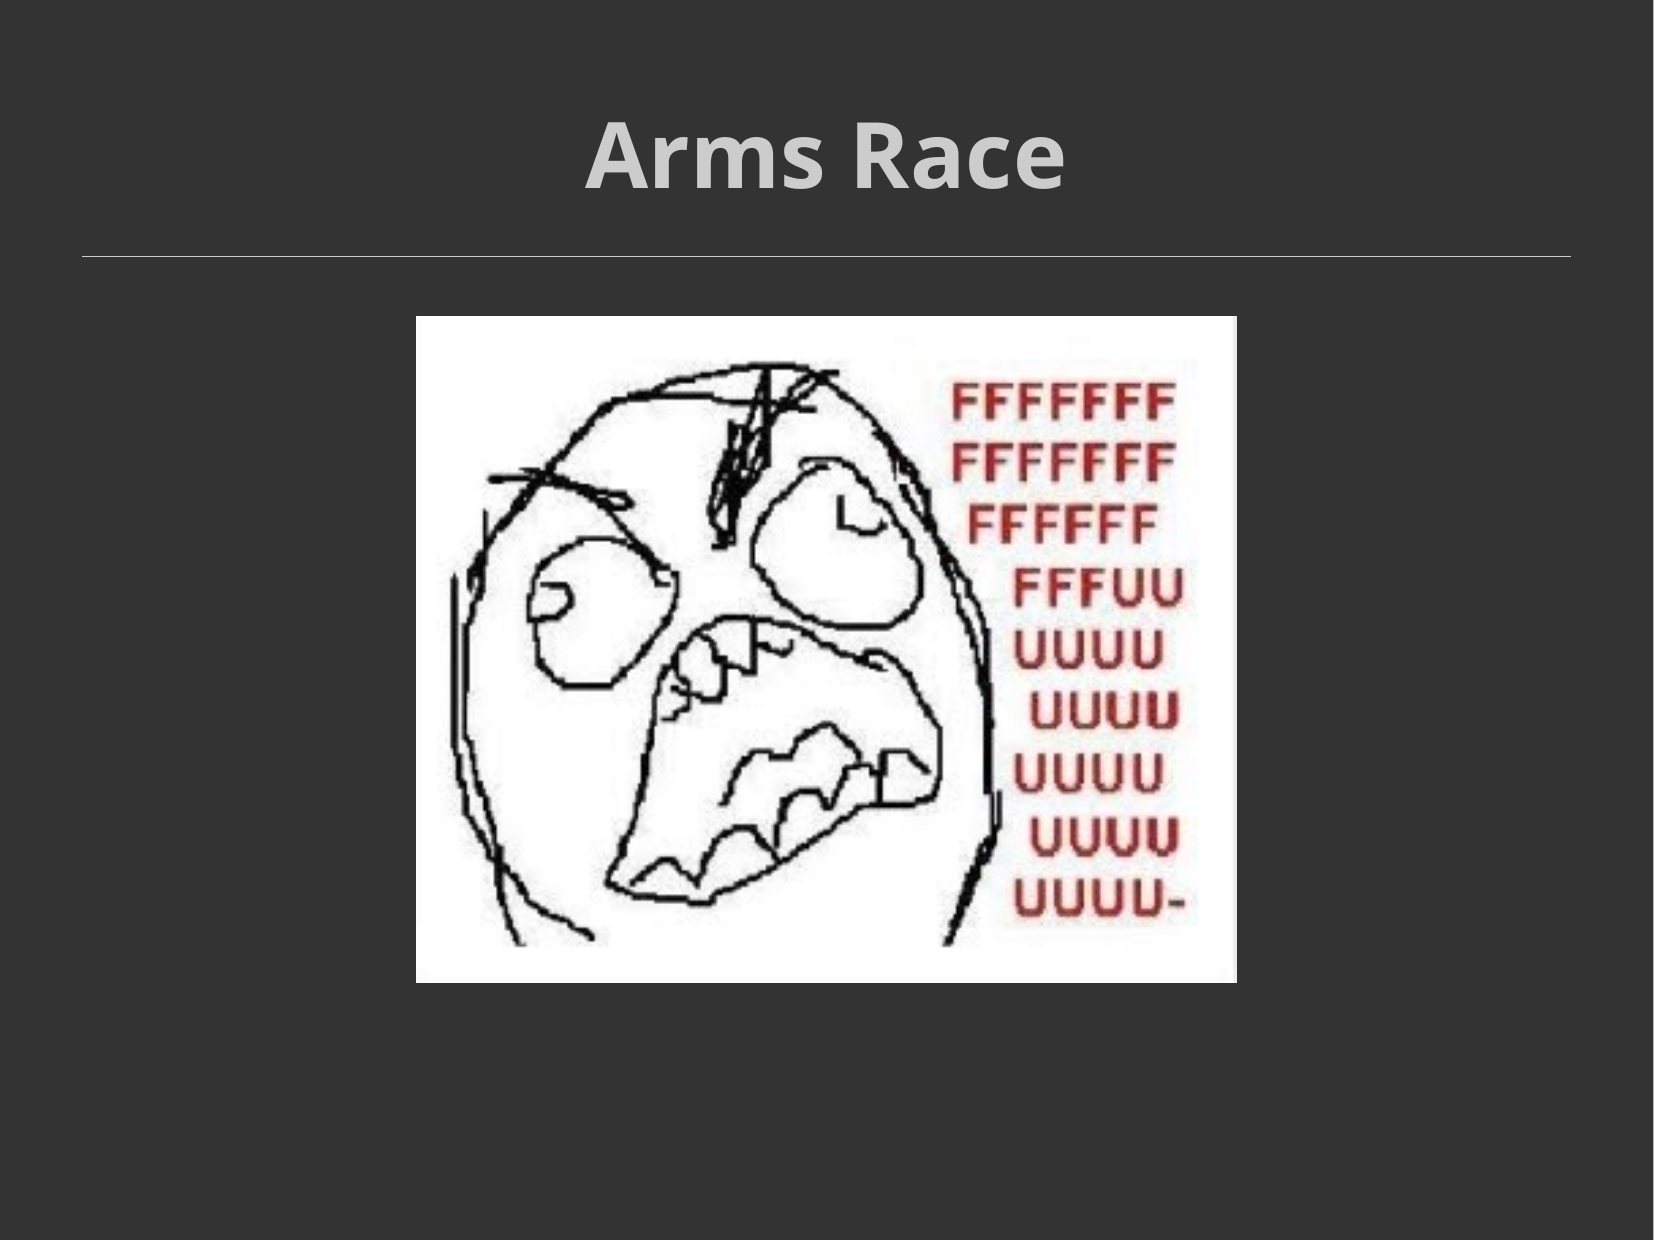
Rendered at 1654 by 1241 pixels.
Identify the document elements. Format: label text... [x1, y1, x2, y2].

title Arms Race [82, 49, 1571, 257]
picture [416, 316, 1237, 983]
